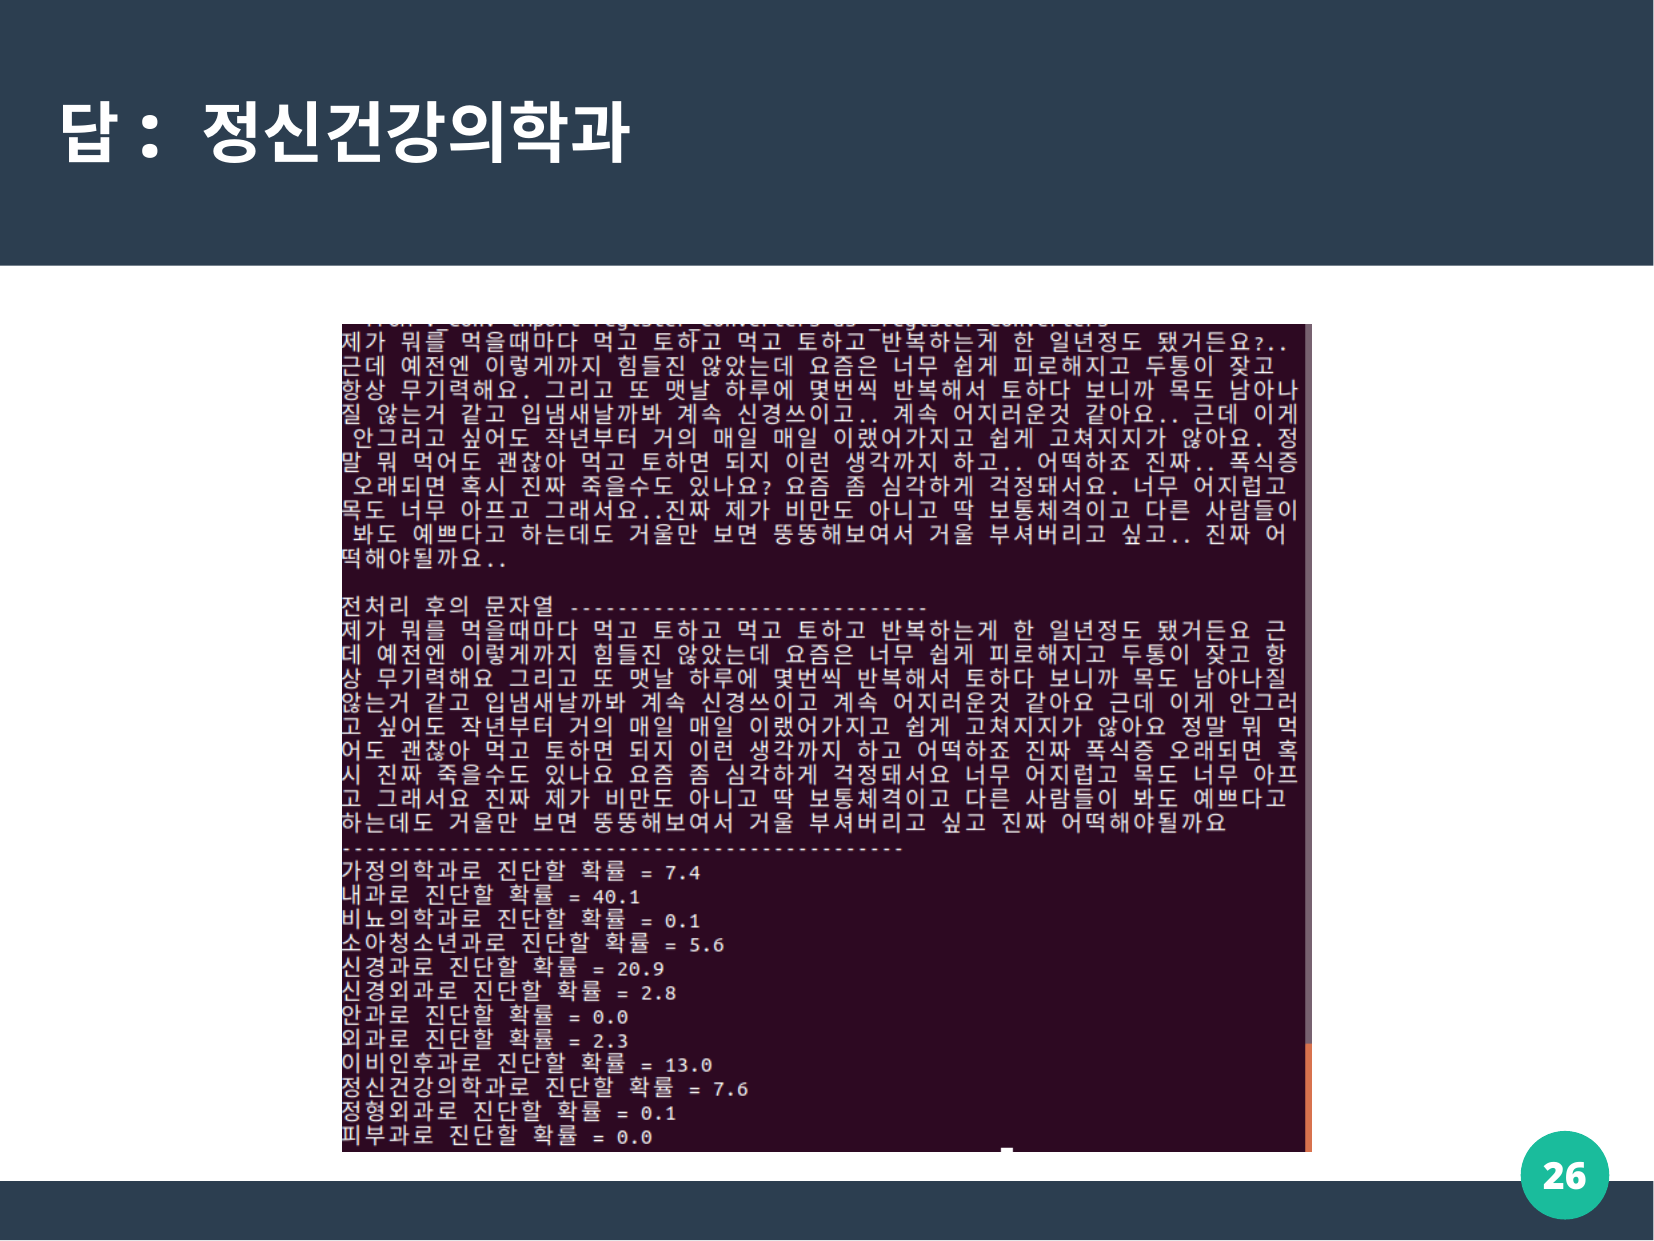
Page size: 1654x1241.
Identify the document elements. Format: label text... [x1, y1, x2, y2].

title 답: 정신건강의학과 [59, 49, 1595, 207]
picture [342, 324, 1312, 1152]
